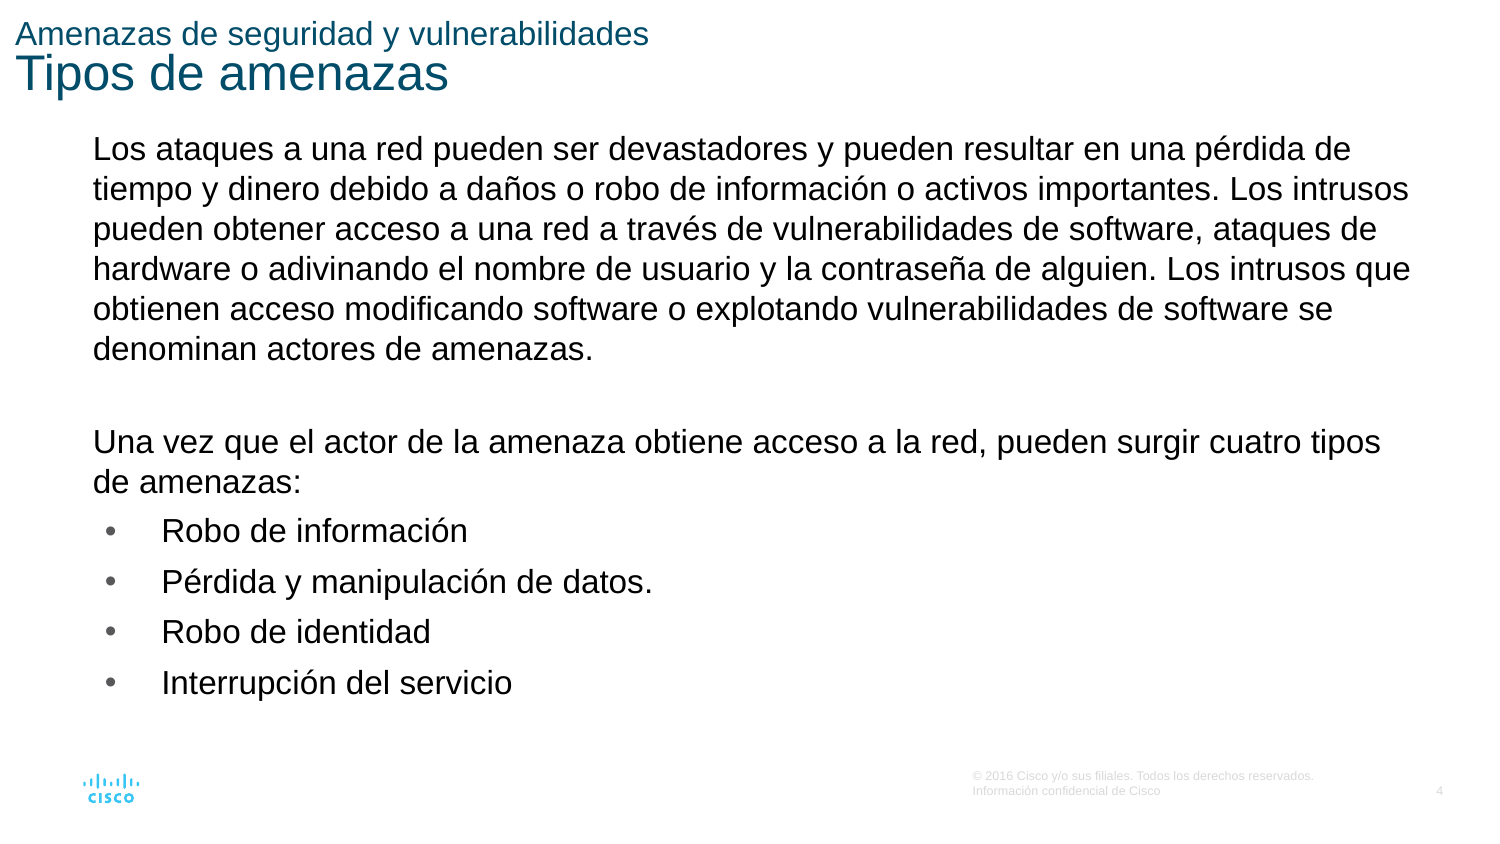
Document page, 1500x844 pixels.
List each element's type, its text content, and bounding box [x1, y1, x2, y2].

title Amenazas de seguridad y vulnerabilidades Tipos de amenazas [0, 0, 1369, 121]
list Los ataques a una red pueden ser devastadores y pueden resultar en una pérdida de tiempo y dinero debido a daños o robo de información o activos importantes. Los intrusos pueden obtener acceso a una red a través de vulnerabilidades de software, ataques de hardware o adivinando el nombre de usuario y la contraseña de alguien. Los intrusos que obtienen acceso modificando software o explotando vulnerabilidades de software se denominan actores de amenazas. Una vez que el actor de la amenaza obtiene acceso a la red, pueden surgir cuatro tipos de amenazas: Robo de información Pérdida y manipulación de datos. Robo de identidad Interrupción del servicio [77, 120, 1437, 726]
